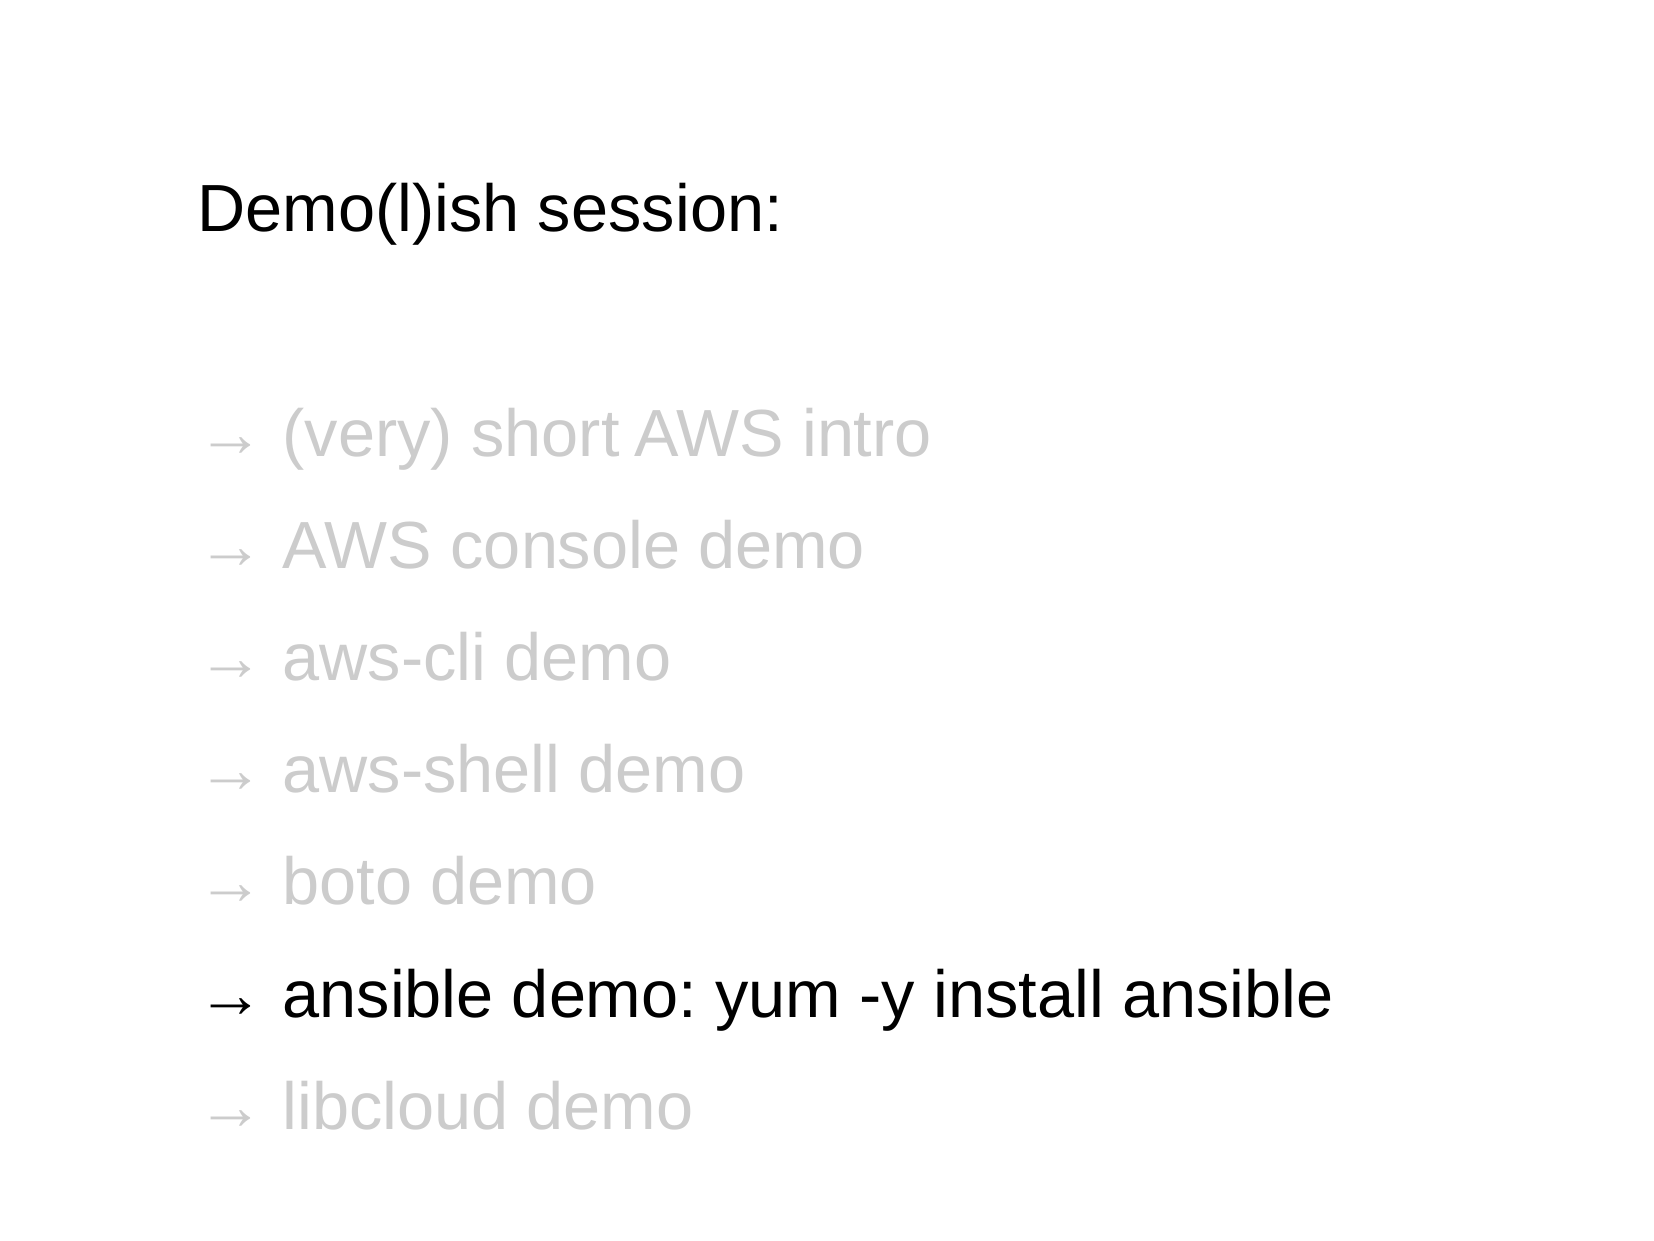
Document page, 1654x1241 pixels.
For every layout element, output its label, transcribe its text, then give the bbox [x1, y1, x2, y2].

text_box Demo(l)ish session: → (very) short AWS intro → AWS console demo → aws-cli demo → aws-shell demo → boto demo → ansible demo: yum -y install ansible → libcloud demo [182, 126, 1471, 1114]
